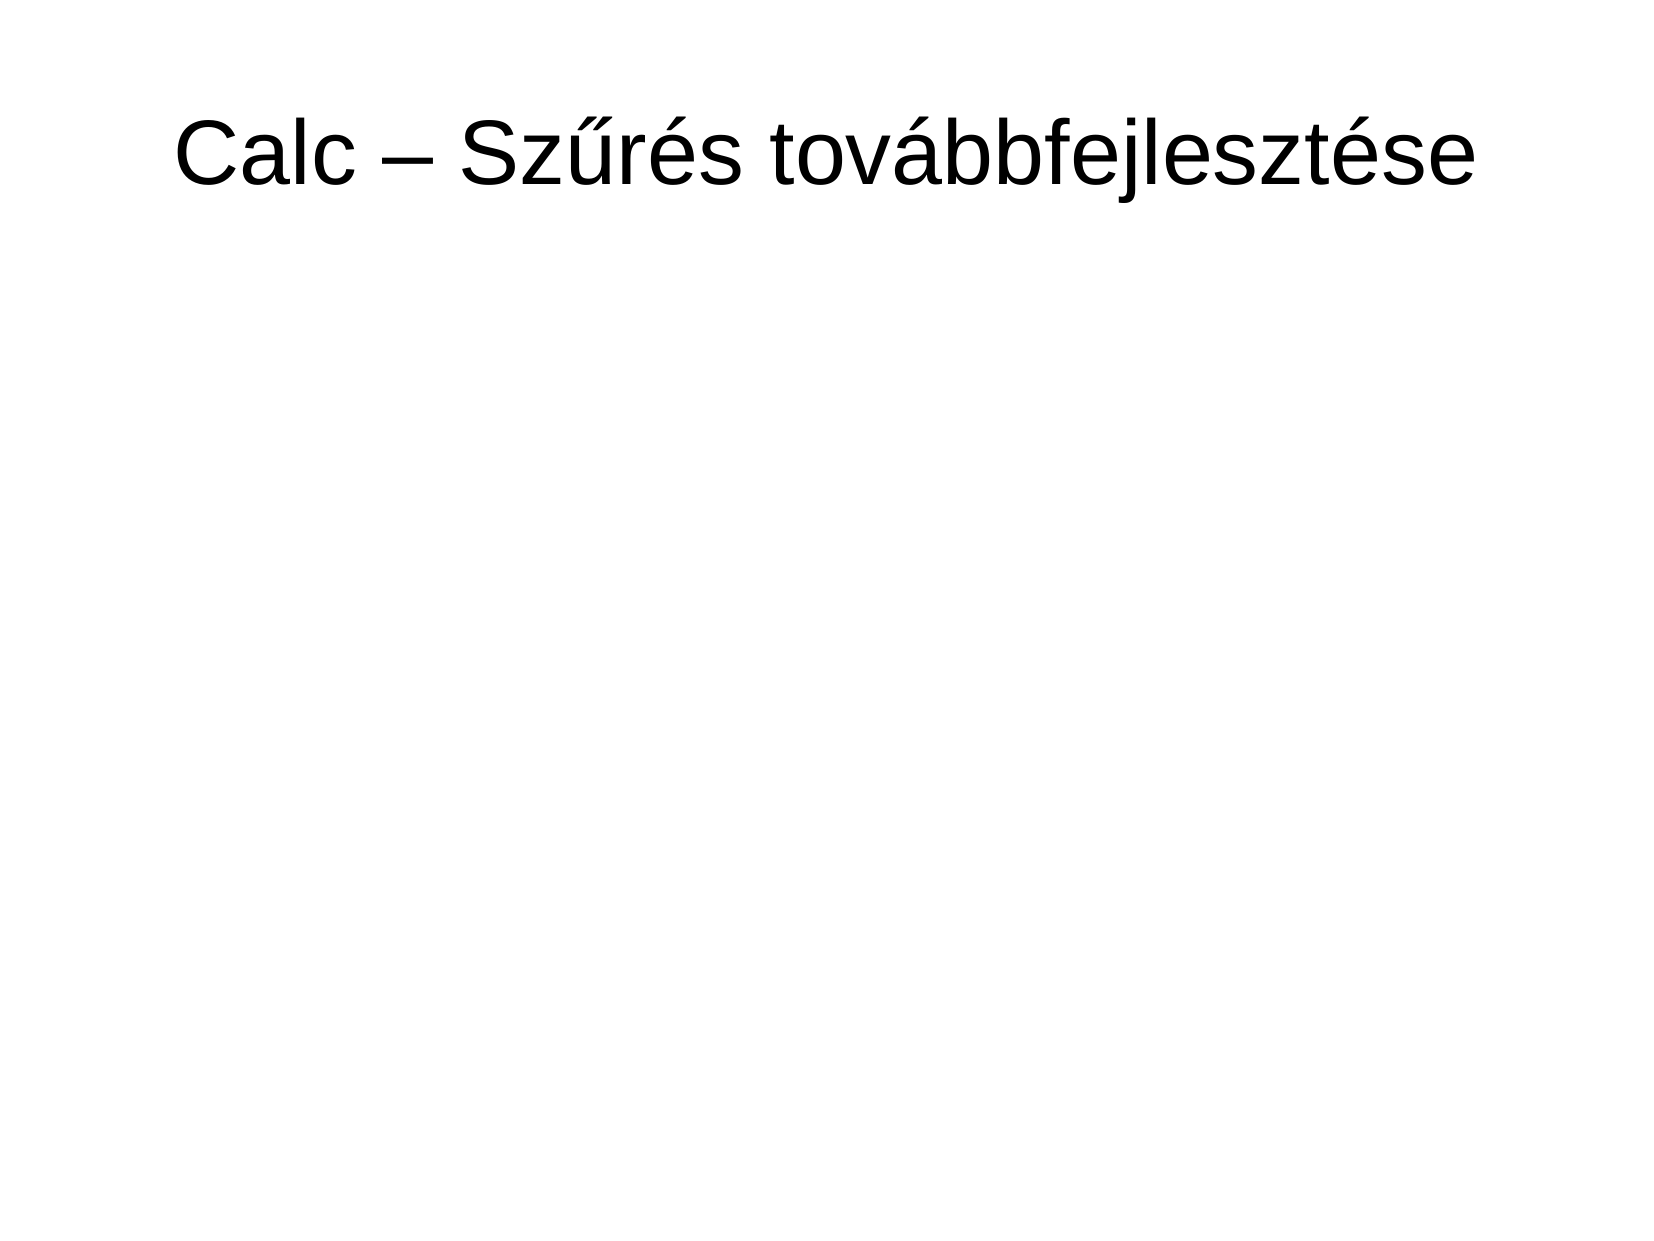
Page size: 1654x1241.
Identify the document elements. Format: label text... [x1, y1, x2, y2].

title Calc – Szűrés továbbfejlesztése [82, 49, 1571, 257]
